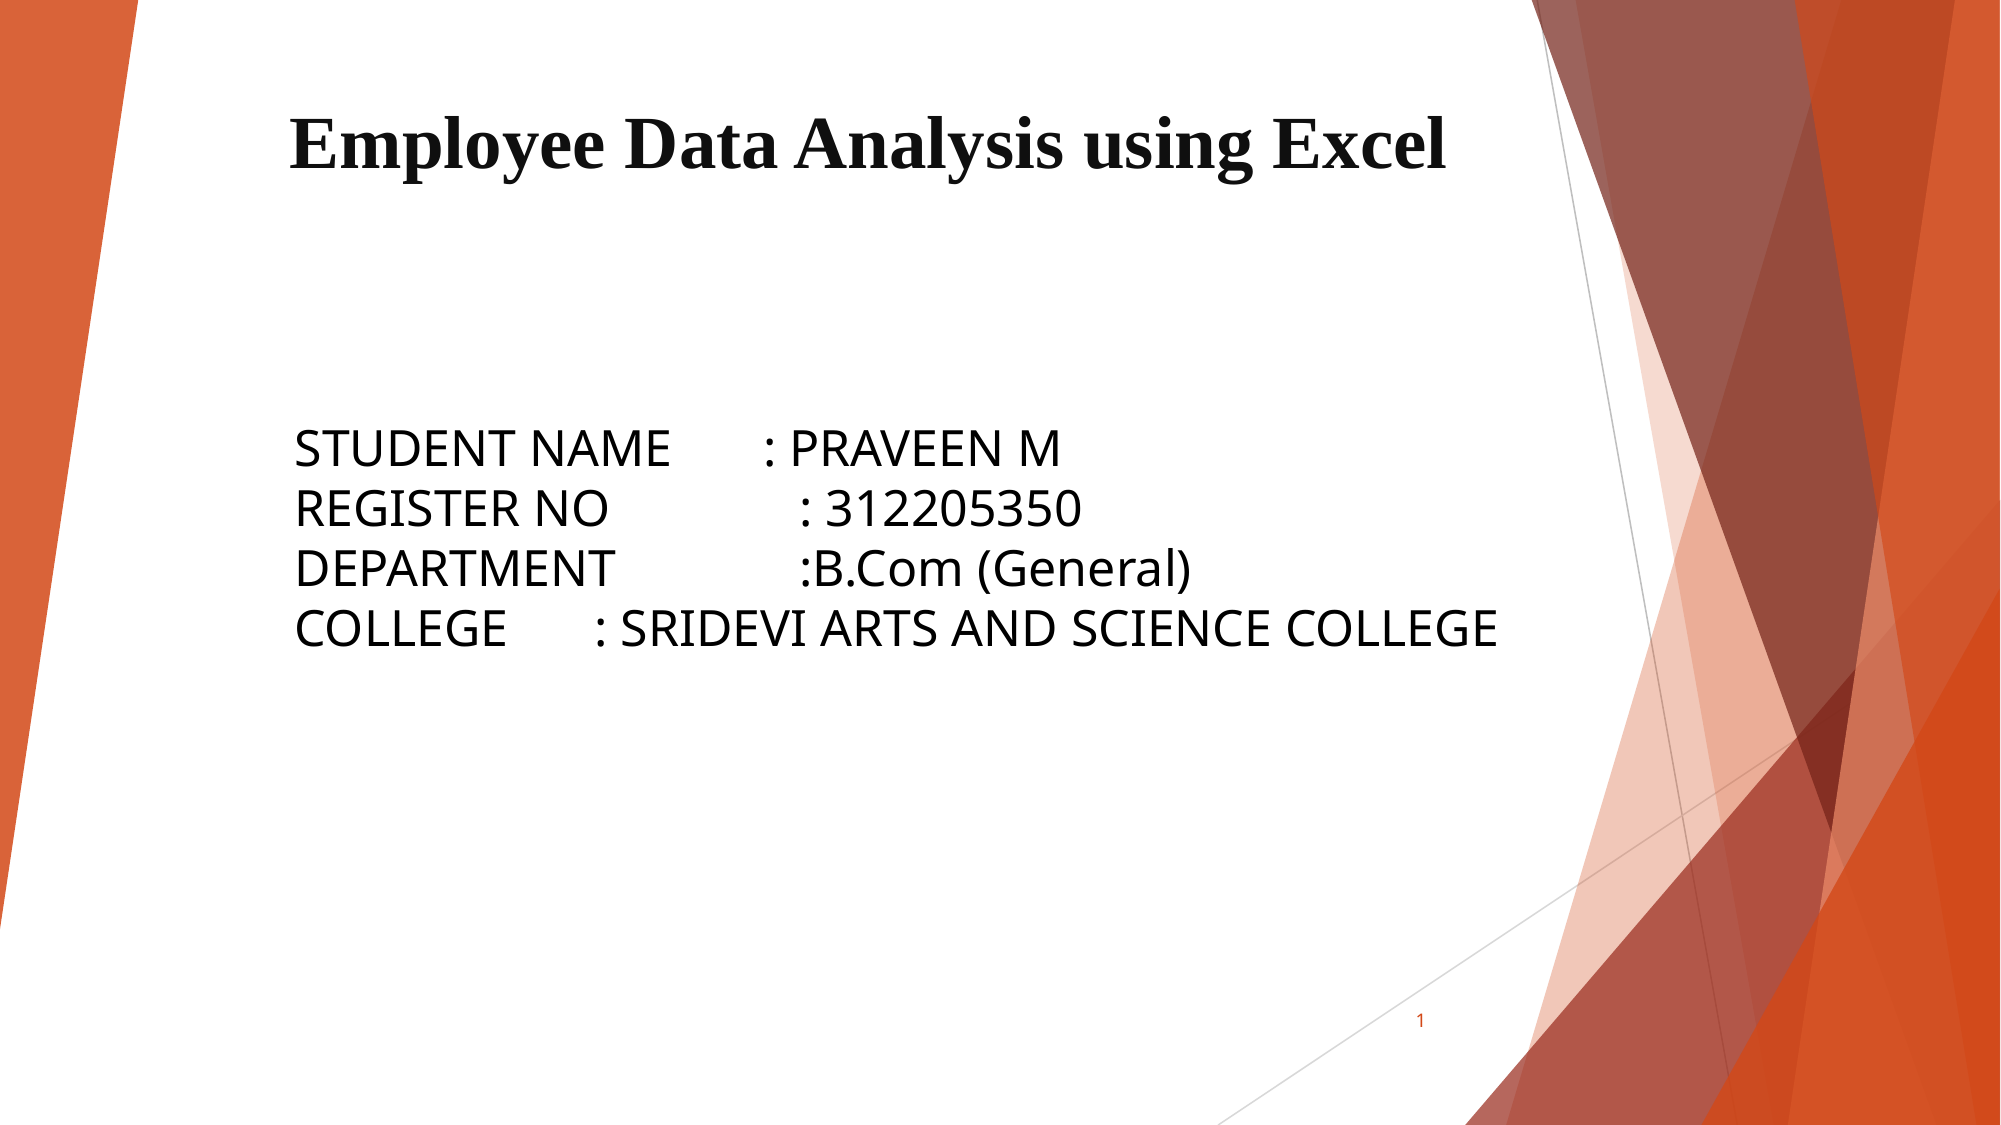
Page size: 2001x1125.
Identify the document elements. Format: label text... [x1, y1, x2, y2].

text_box STUDENT NAME : PRAVEEN M REGISTER NO : 312205350 DEPARTMENT :B.Com (General) COLLEGE : SRIDEVI ARTS AND SCIENCE COLLEGE [280, 409, 2000, 724]
slide_number 1 [1409, 1010, 1522, 1032]
title Employee Data Analysis using Excel [0, 93, 1522, 454]
